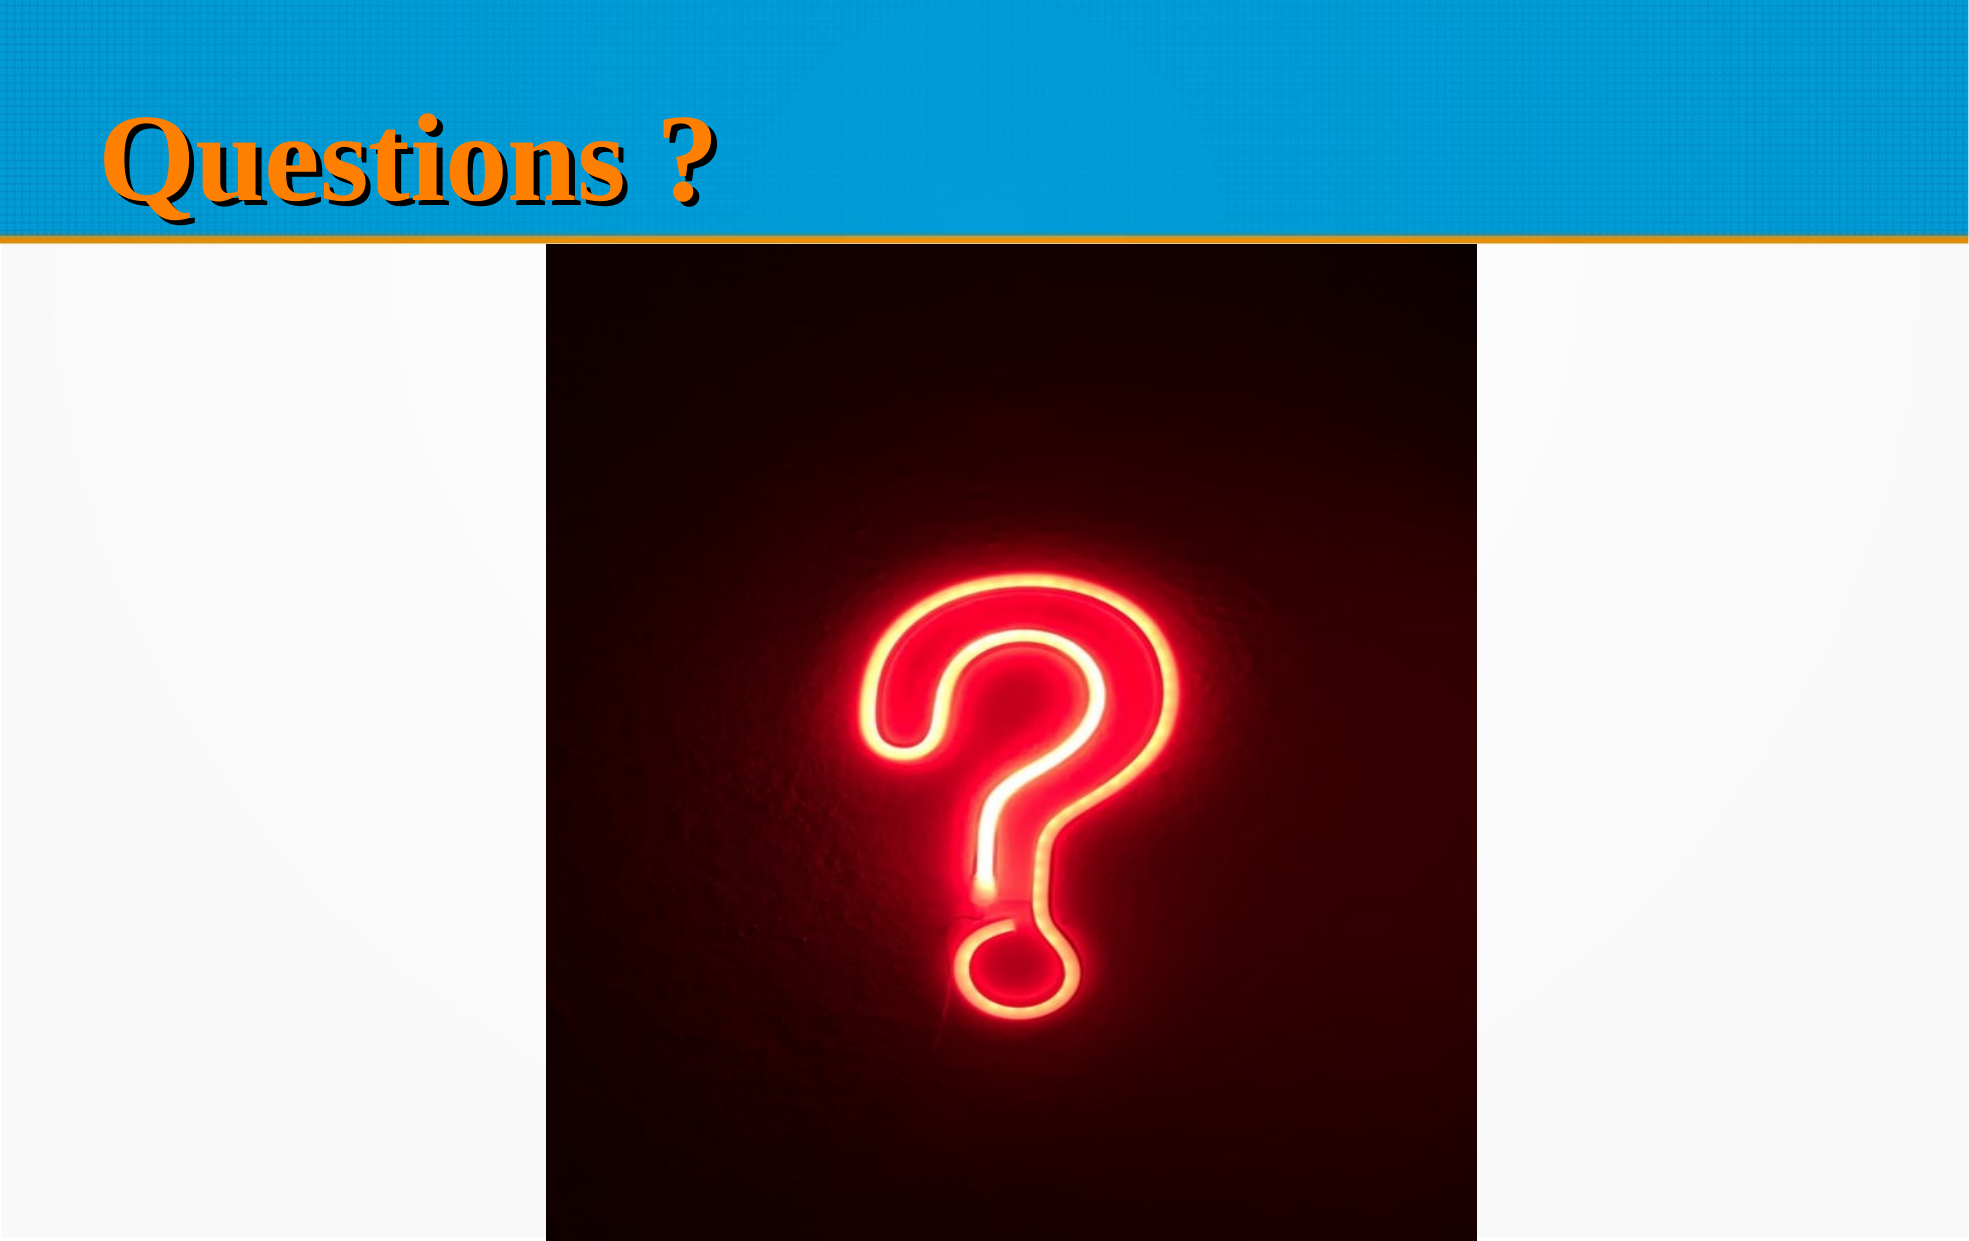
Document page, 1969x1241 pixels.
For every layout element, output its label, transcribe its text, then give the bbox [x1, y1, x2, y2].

title Questions ? [98, 19, 1870, 227]
picture [0, 233, 1969, 1241]
